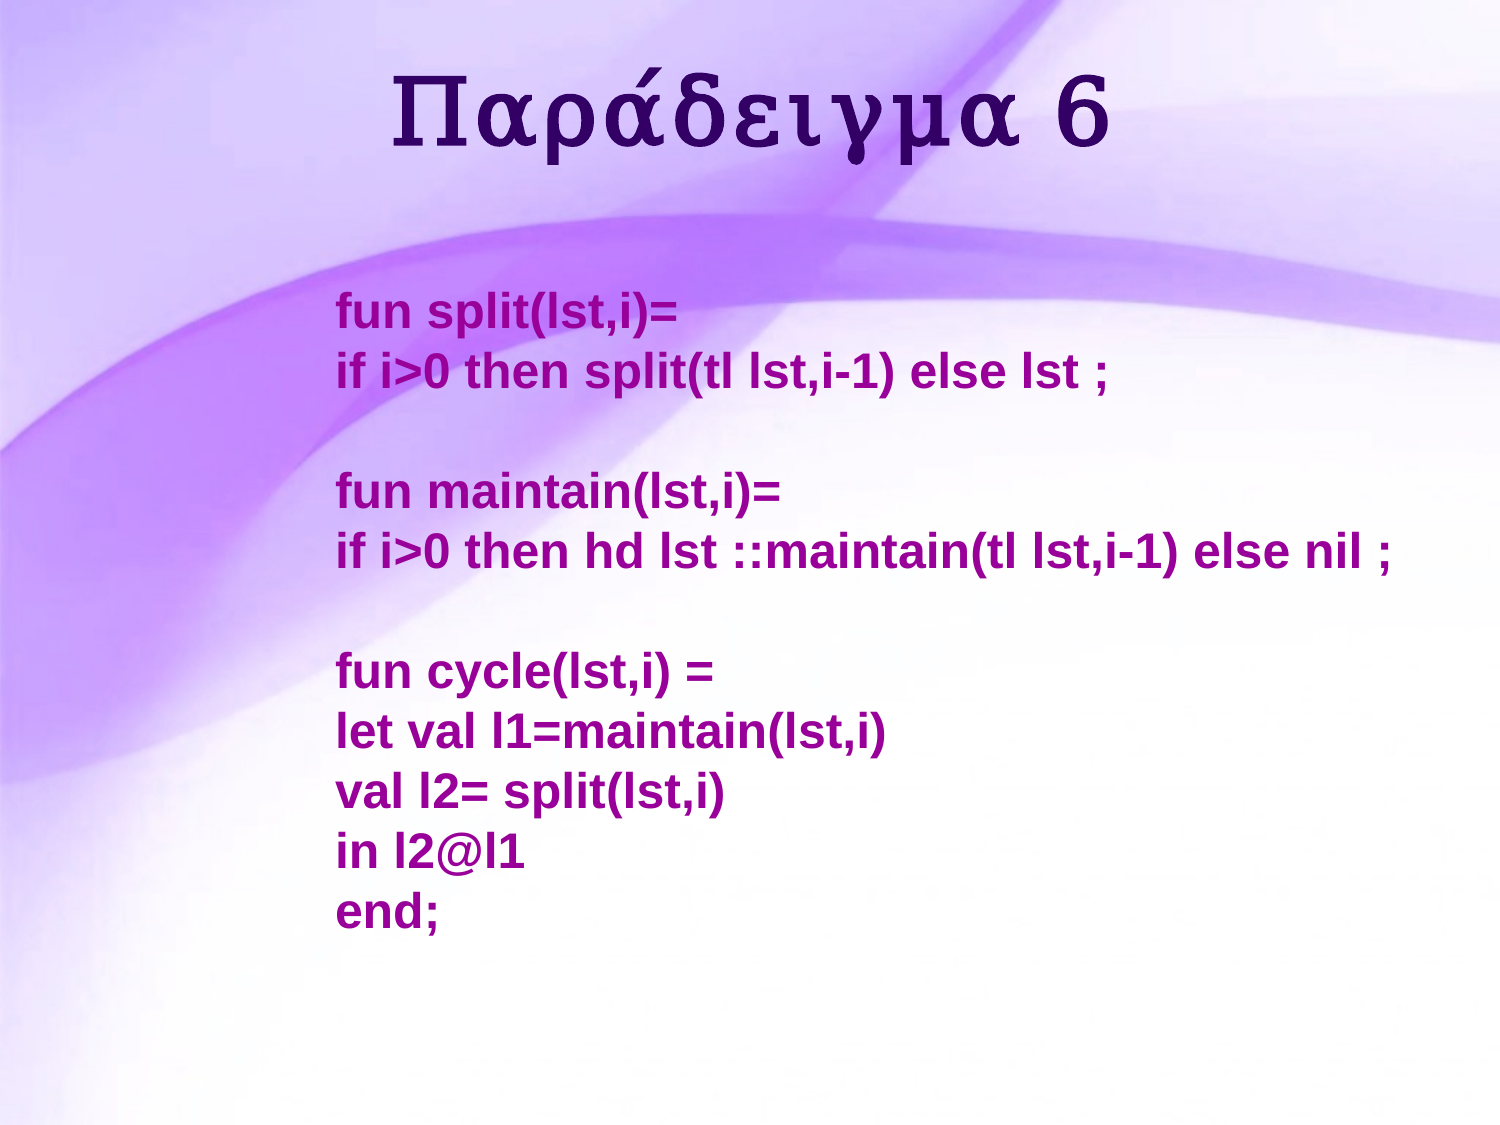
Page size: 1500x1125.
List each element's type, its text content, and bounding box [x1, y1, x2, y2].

list fun split(lst,i)= if i>0 then split(tl lst,i-1) else lst ; fun maintain(lst,i)= if i>0 then hd lst ::maintain(tl lst,i-1) else nil ; fun cycle(lst,i) = let val l1=maintain(lst,i) val l2= split(lst,i) in l2@l1 end; [264, 271, 1500, 1125]
title Παράδειγμα 6 [75, 45, 1425, 233]
picture [0, 0, 1500, 1125]
